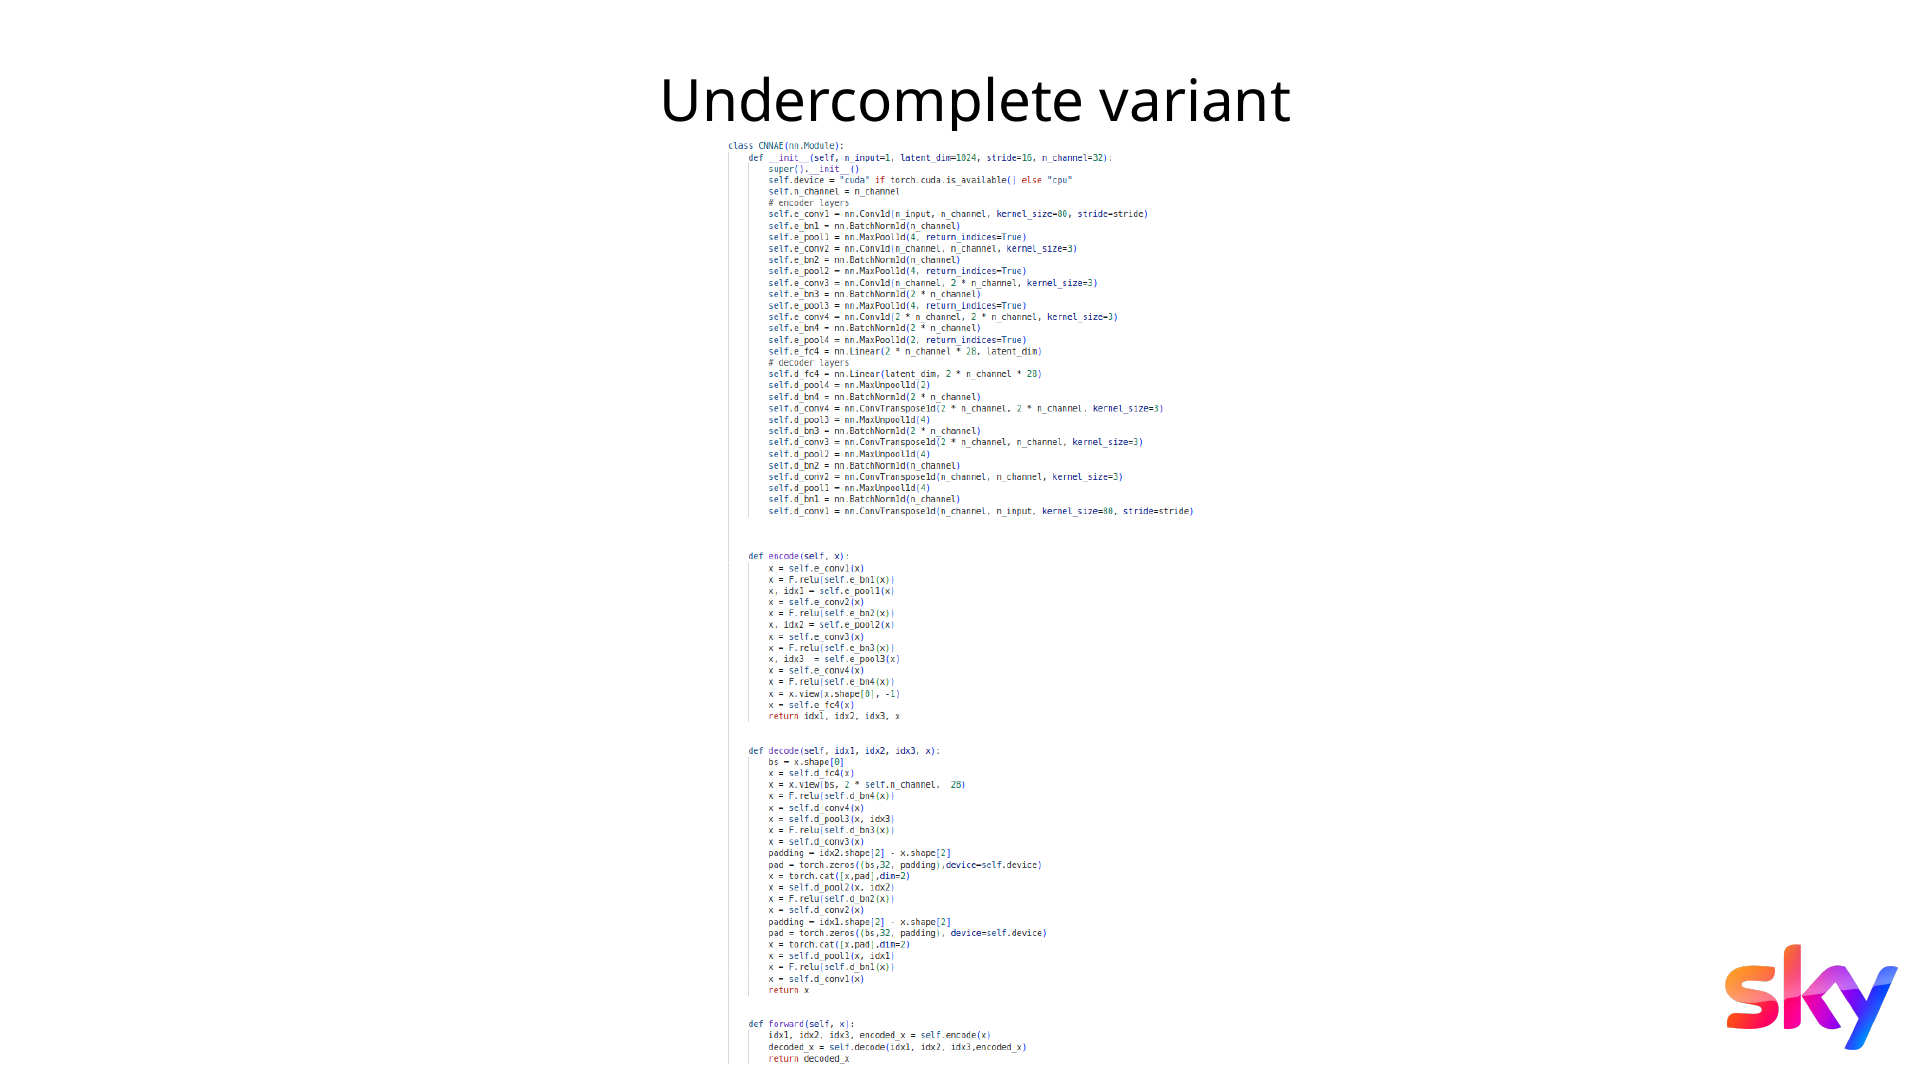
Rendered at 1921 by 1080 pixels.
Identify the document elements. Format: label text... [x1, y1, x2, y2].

picture [712, 131, 1201, 1069]
picture [1725, 944, 1898, 1051]
title Undercomplete variant [113, 57, 1838, 133]
